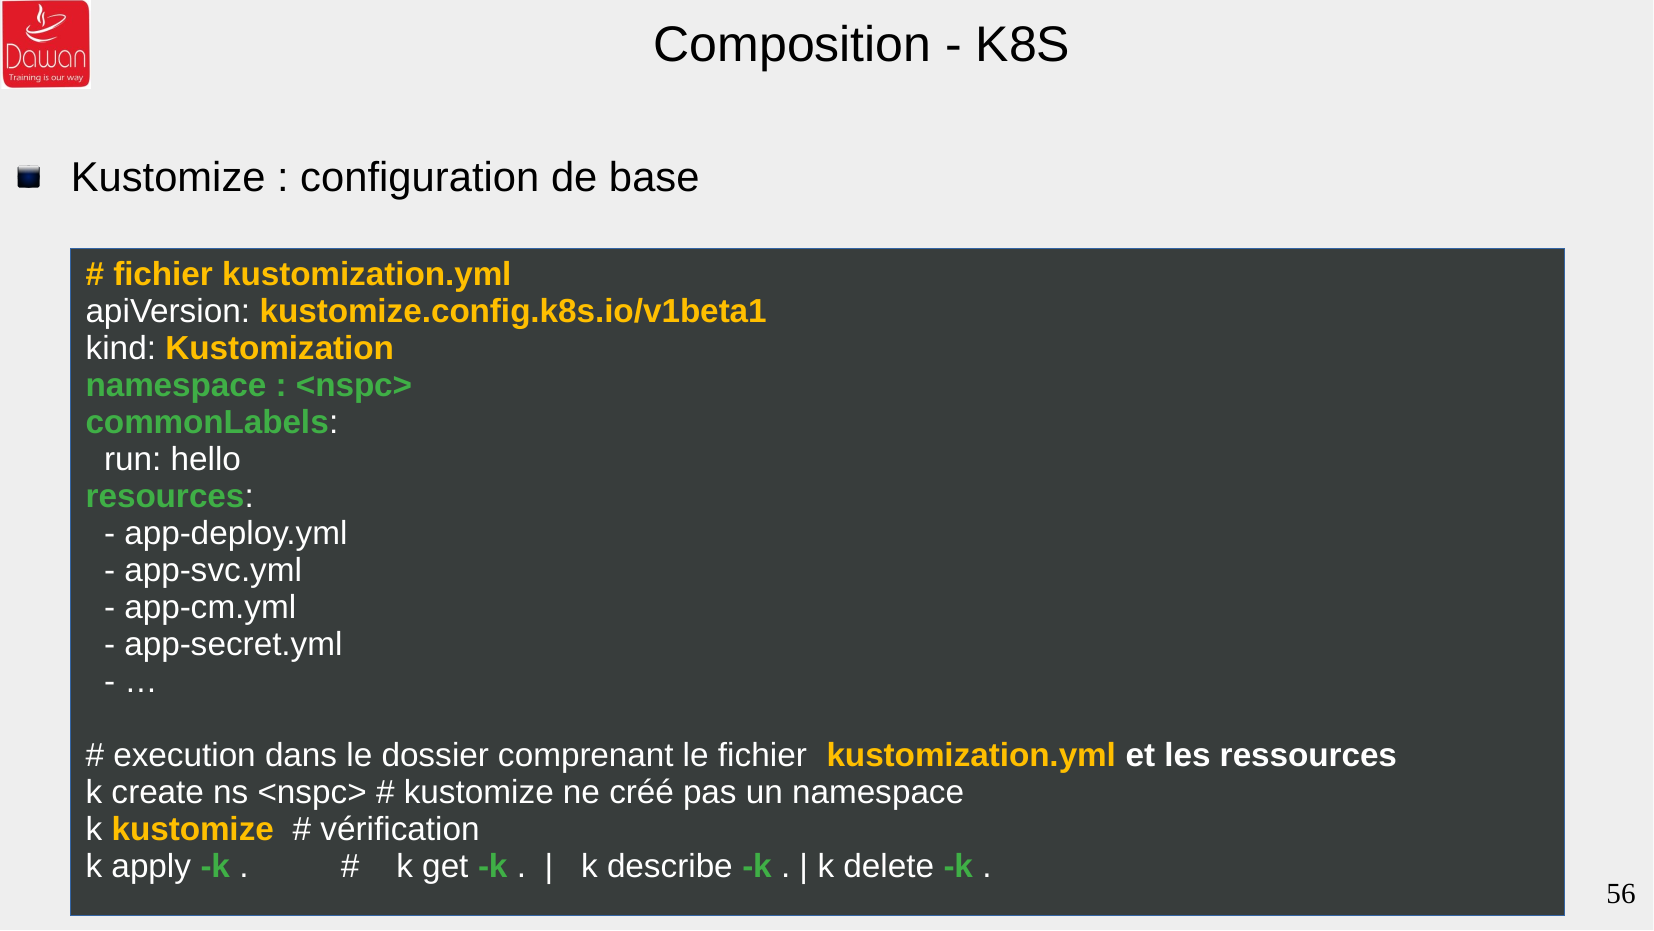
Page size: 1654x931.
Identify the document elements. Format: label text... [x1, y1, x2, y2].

list Kustomize : configuration de base [0, 88, 1654, 886]
text_box # fichier kustomization.yml apiVersion: kustomize.config.k8s.io/v1beta1 kind: Kustomization namespace : <nspc> commonLabels: run: hello resources: - app-deploy.yml - app-svc.yml - app-cm.yml - app-secret.yml - … # execution dans le dossier comprenant le fichier kustomization.yml et les ressources k create ns <nspc> # kustomize ne créé pas un namespace k kustomize # vérification k apply -k . # k get -k . | k describe -k . | k delete -k . [70, 248, 1565, 916]
picture [1, 0, 91, 88]
title Composition - K8S [366, 0, 1287, 88]
